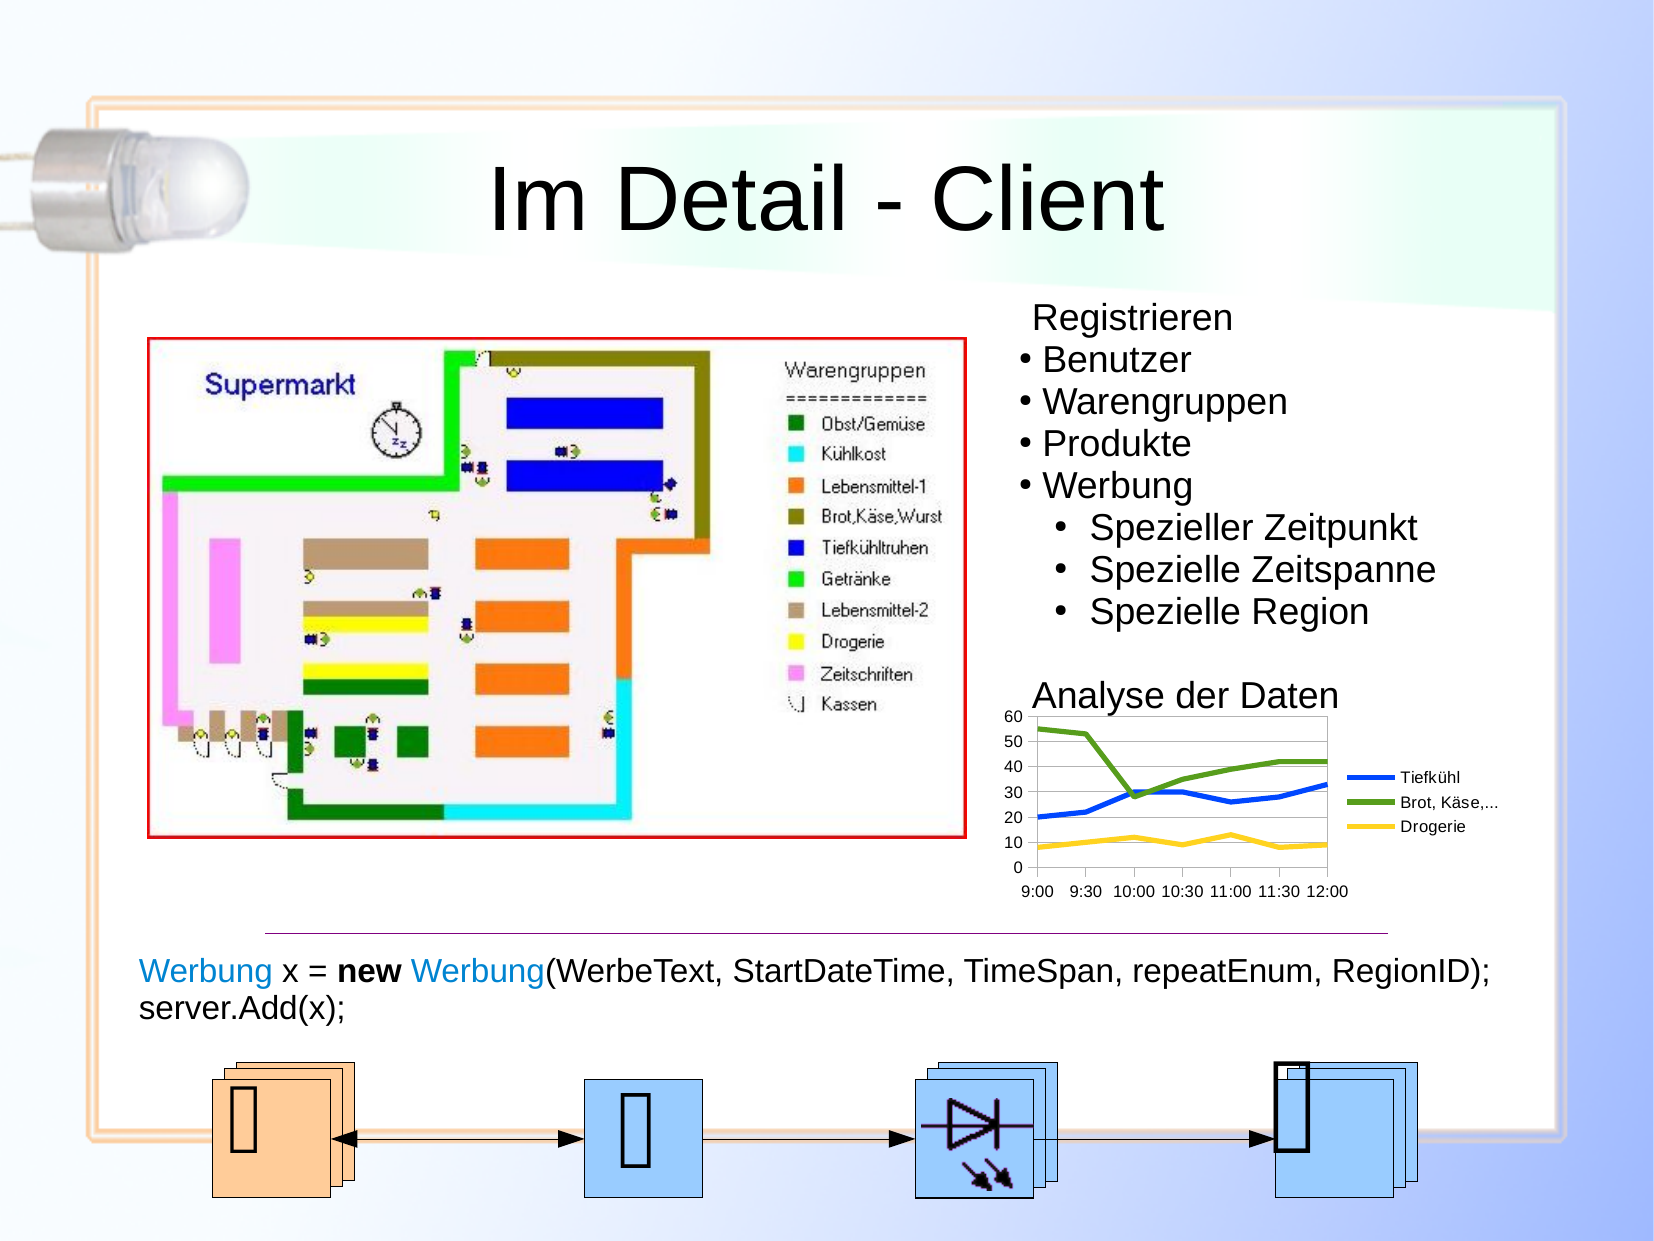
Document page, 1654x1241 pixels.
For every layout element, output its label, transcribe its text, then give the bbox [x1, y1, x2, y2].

text_box  [1254, 1051, 1418, 1204]
text_box : [212, 1076, 331, 1203]
title Im Detail - Client [82, 102, 1571, 296]
chart [993, 702, 1506, 910]
text_box [224, 1062, 355, 1138]
text_box [915, 1062, 1058, 1199]
text_box [1034, 1140, 1058, 1188]
text_box [331, 1140, 355, 1187]
picture [0, 0, 1654, 1241]
text_box  [602, 1083, 721, 1211]
text_box Werbung x = new Werbung(WerbeText, StartDateTime, TimeSpan, repeatEnum, RegionID); server.Add(x); [124, 944, 1509, 1036]
text_box Registrieren Benutzer Warengruppen Produkte Werbung Spezieller Zeitpunkt Spezielle Zeitspanne Spezielle Region Analyse der Daten [1003, 289, 1477, 702]
text_box [584, 1079, 703, 1198]
